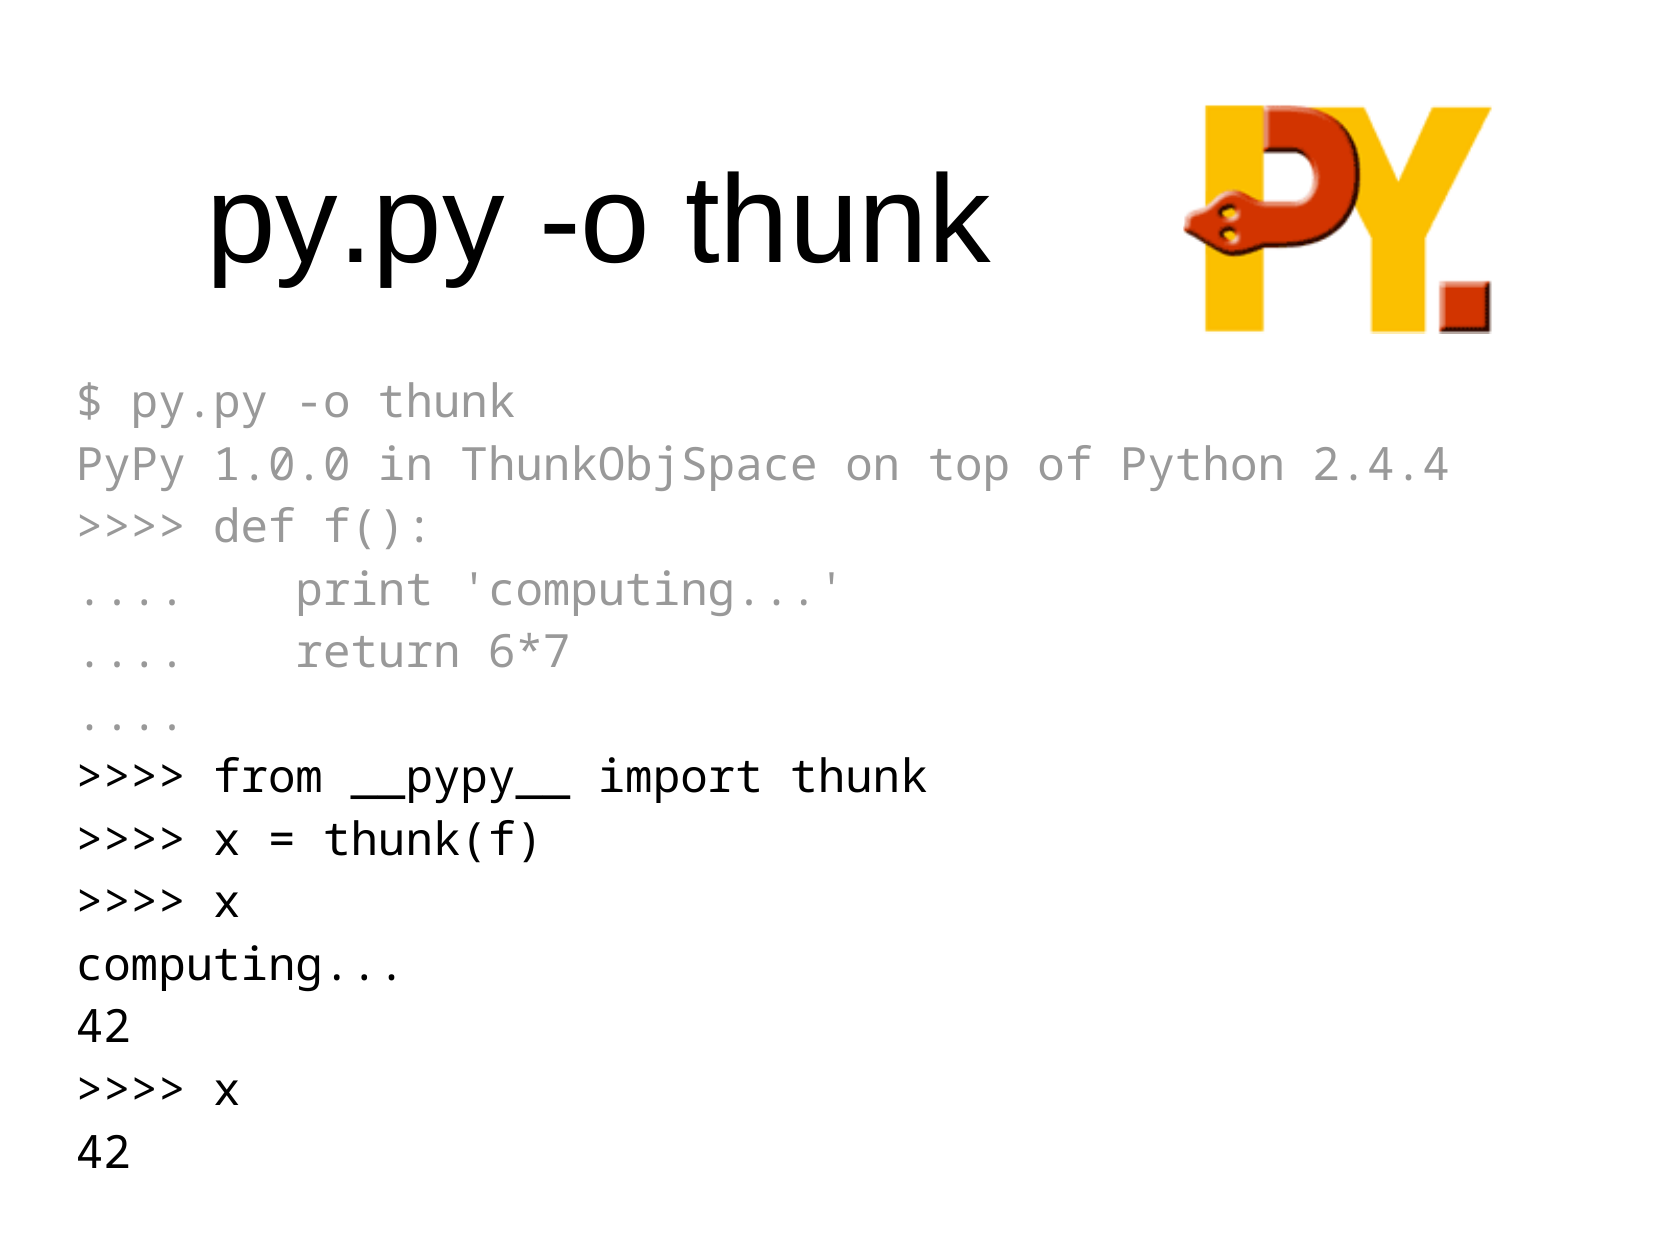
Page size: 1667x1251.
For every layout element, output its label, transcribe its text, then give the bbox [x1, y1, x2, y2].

picture [1183, 104, 1494, 334]
text_box $ py.py -o thunk PyPy 1.0.0 in ThunkObjSpace on top of Python 2.4.4 >>>> def f(): .... print 'computing...' .... return 6*7 .... >>>> from __pypy__ import thunk >>>> x = thunk(f) >>>> x computing... 42 >>>> x 42 [61, 361, 1594, 1159]
title py.py -o thunk [37, 0, 1161, 459]
